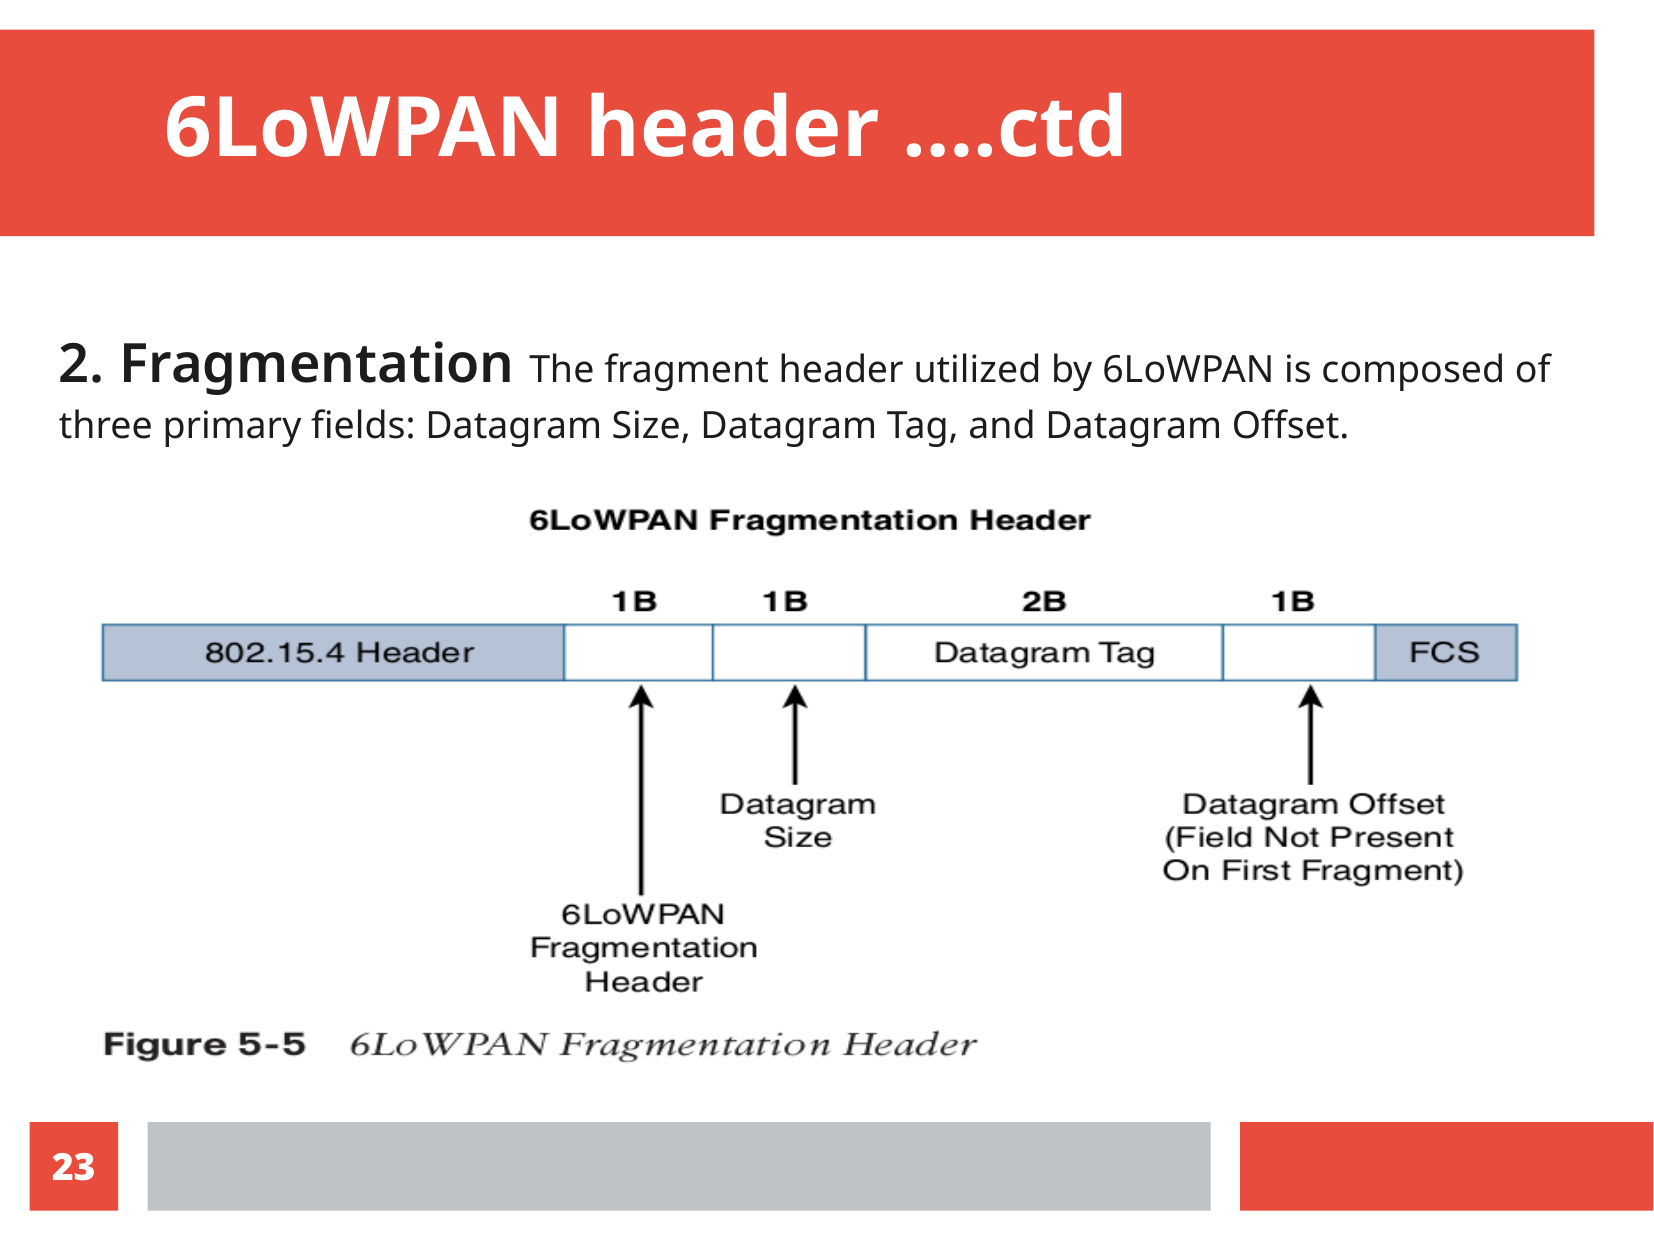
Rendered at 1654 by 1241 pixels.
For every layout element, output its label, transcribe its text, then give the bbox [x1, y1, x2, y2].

picture [90, 479, 1565, 1081]
list 2. Fragmentation The fragment header utilized by 6LoWPAN is composed of three primary fields: Datagram Size, Datagram Tag, and Datagram Offset. [59, 324, 1565, 1093]
text_box 6LoWPAN header ….ctd [150, 60, 1396, 172]
